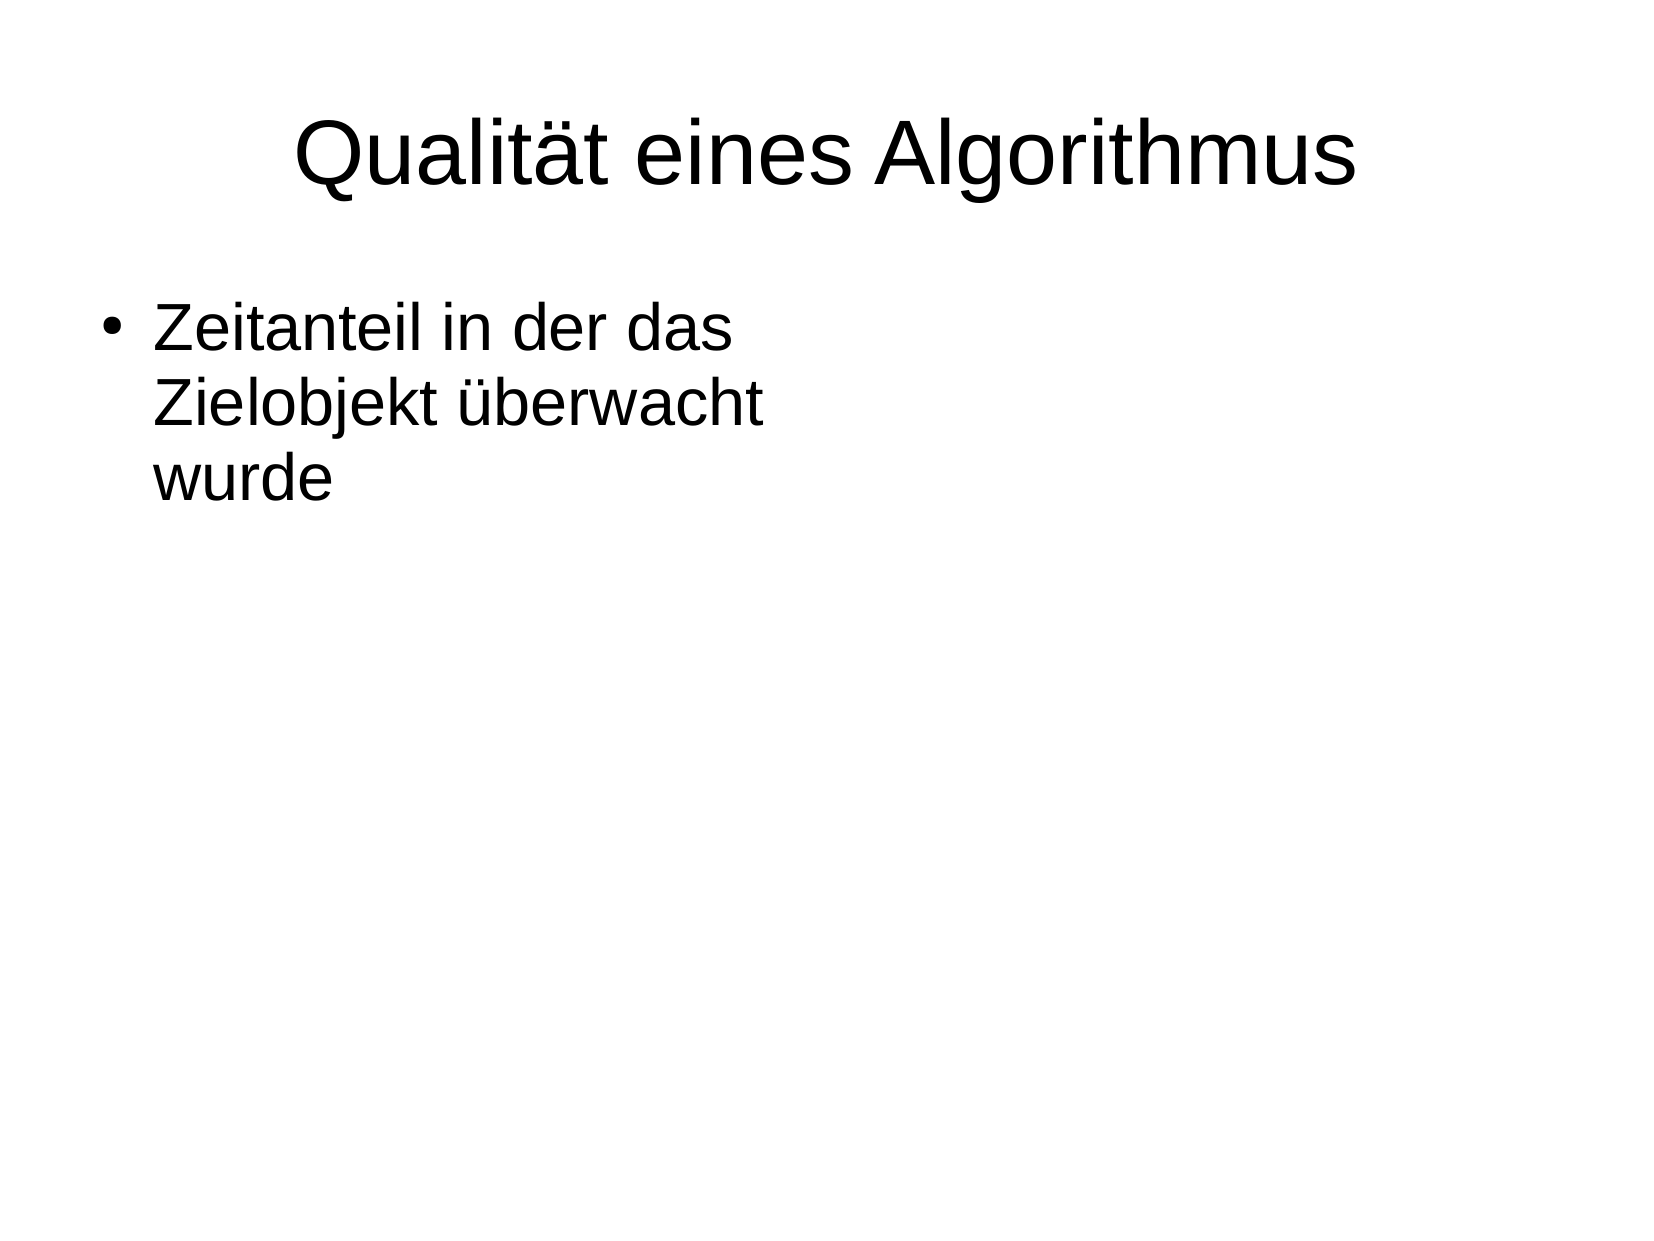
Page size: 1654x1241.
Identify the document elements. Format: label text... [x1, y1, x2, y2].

title Qualität eines Algorithmus [82, 56, 1571, 250]
list Zeitanteil in der das Zielobjekt überwacht wurde [82, 290, 809, 1094]
